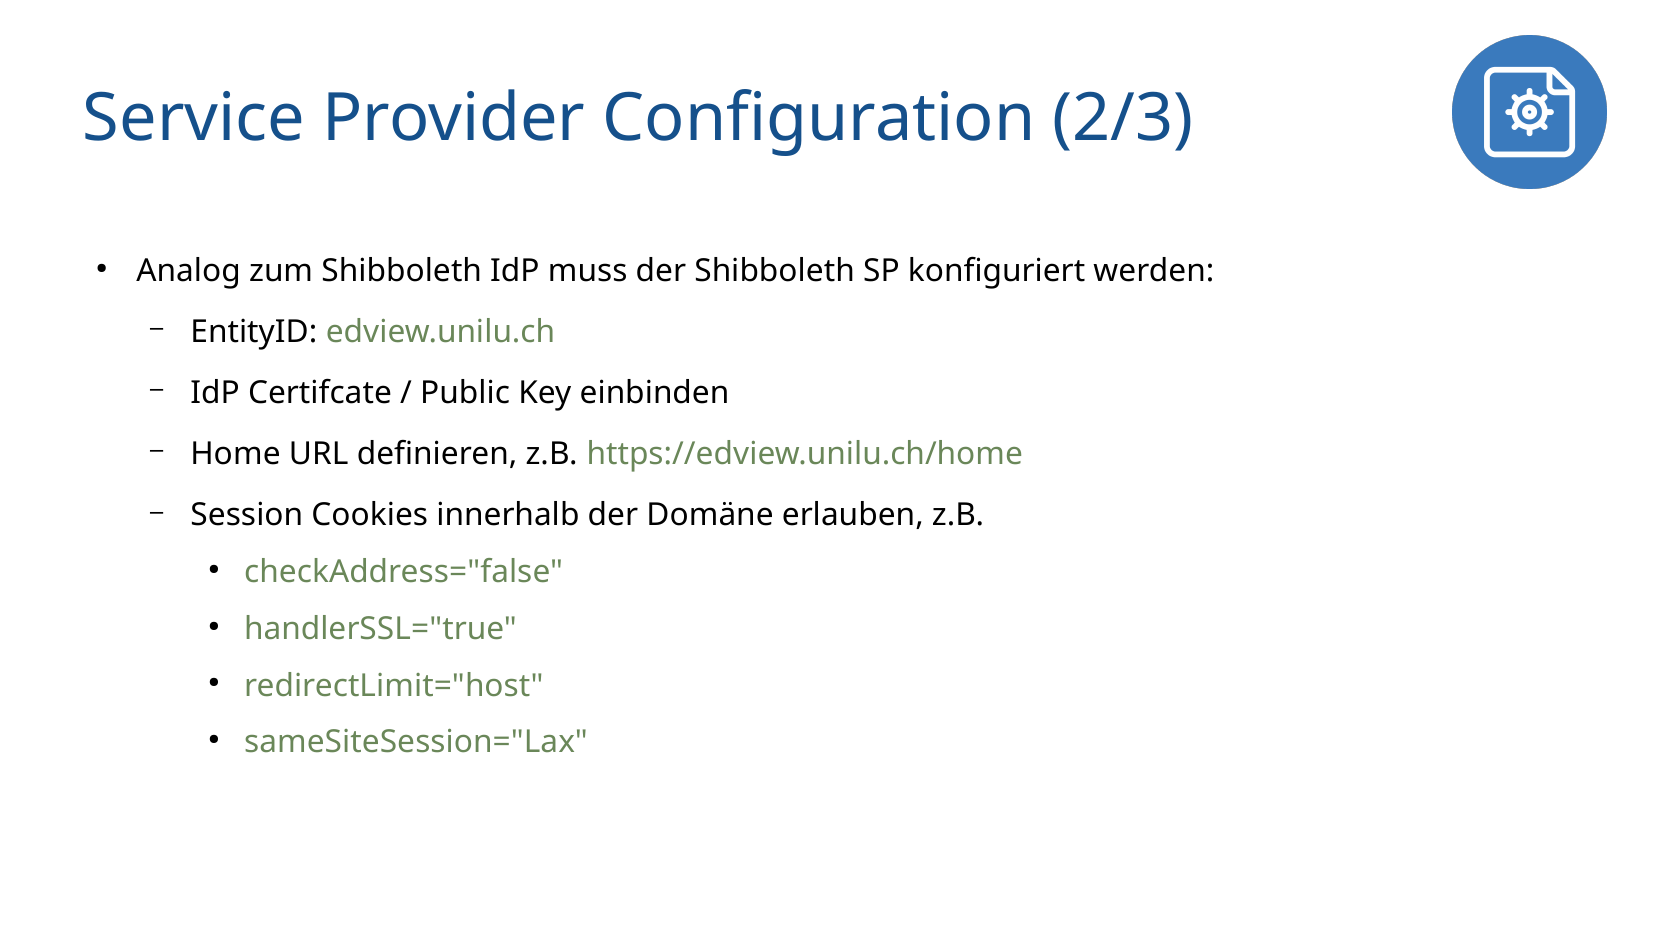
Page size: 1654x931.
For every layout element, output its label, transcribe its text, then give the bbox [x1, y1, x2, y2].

picture [1452, 35, 1607, 189]
title Service Provider Configuration (2/3) [82, 37, 1571, 193]
list Analog zum Shibboleth IdP muss der Shibboleth SP konfiguriert werden: EntityID: edview.unilu.ch IdP Certifcate / Public Key einbinden Home URL definieren, z.B. https://edview.unilu.ch/home Session Cookies innerhalb der Domäne erlauben, z.B. checkAddress="false" handlerSSL="true" redirectLimit="host" sameSiteSession="Lax" [82, 247, 1571, 787]
